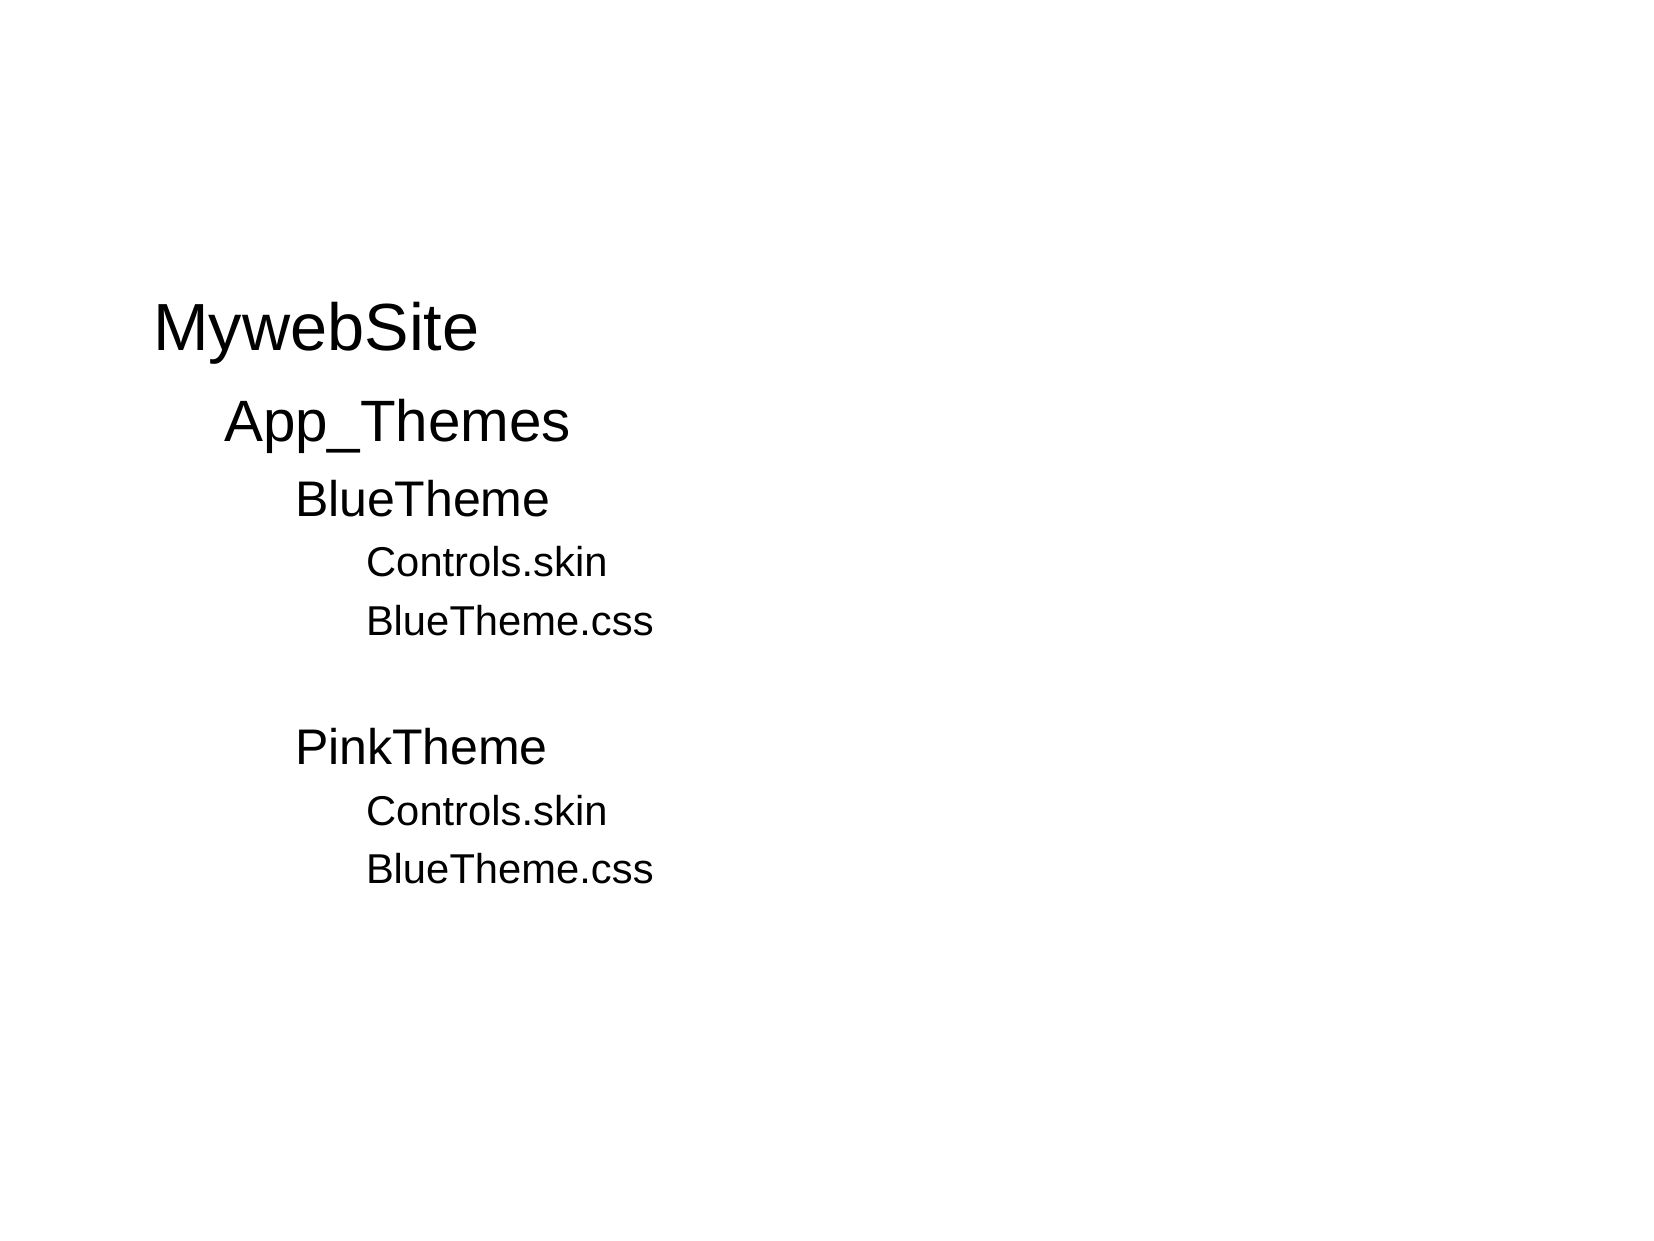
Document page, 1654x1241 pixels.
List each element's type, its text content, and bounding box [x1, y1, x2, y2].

list MywebSite App_Themes BlueTheme Controls.skin BlueTheme.css PinkTheme Controls.skin BlueTheme.css [82, 290, 1571, 1010]
